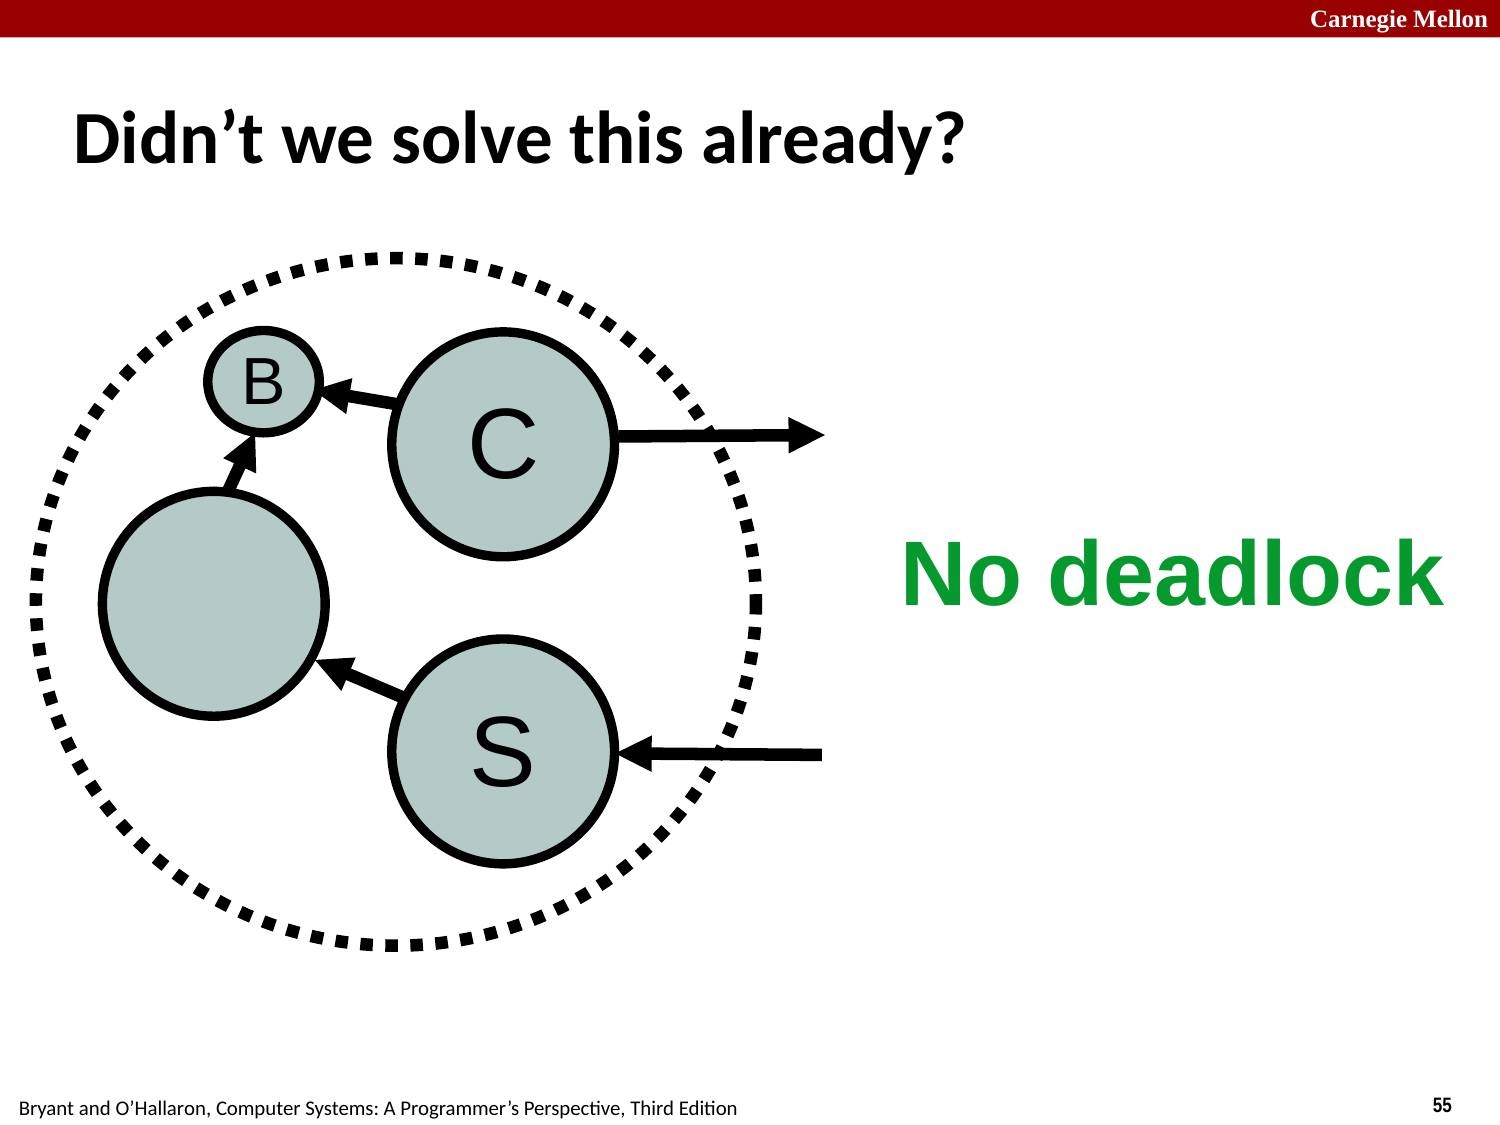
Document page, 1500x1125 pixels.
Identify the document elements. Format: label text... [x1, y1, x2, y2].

text_box B [207, 330, 320, 433]
title Didn’t we solve this already? [58, 71, 1304, 197]
text_box S [391, 638, 615, 864]
text_box No deadlock [885, 515, 1500, 633]
text_box [102, 491, 326, 717]
text_box C [391, 331, 615, 557]
